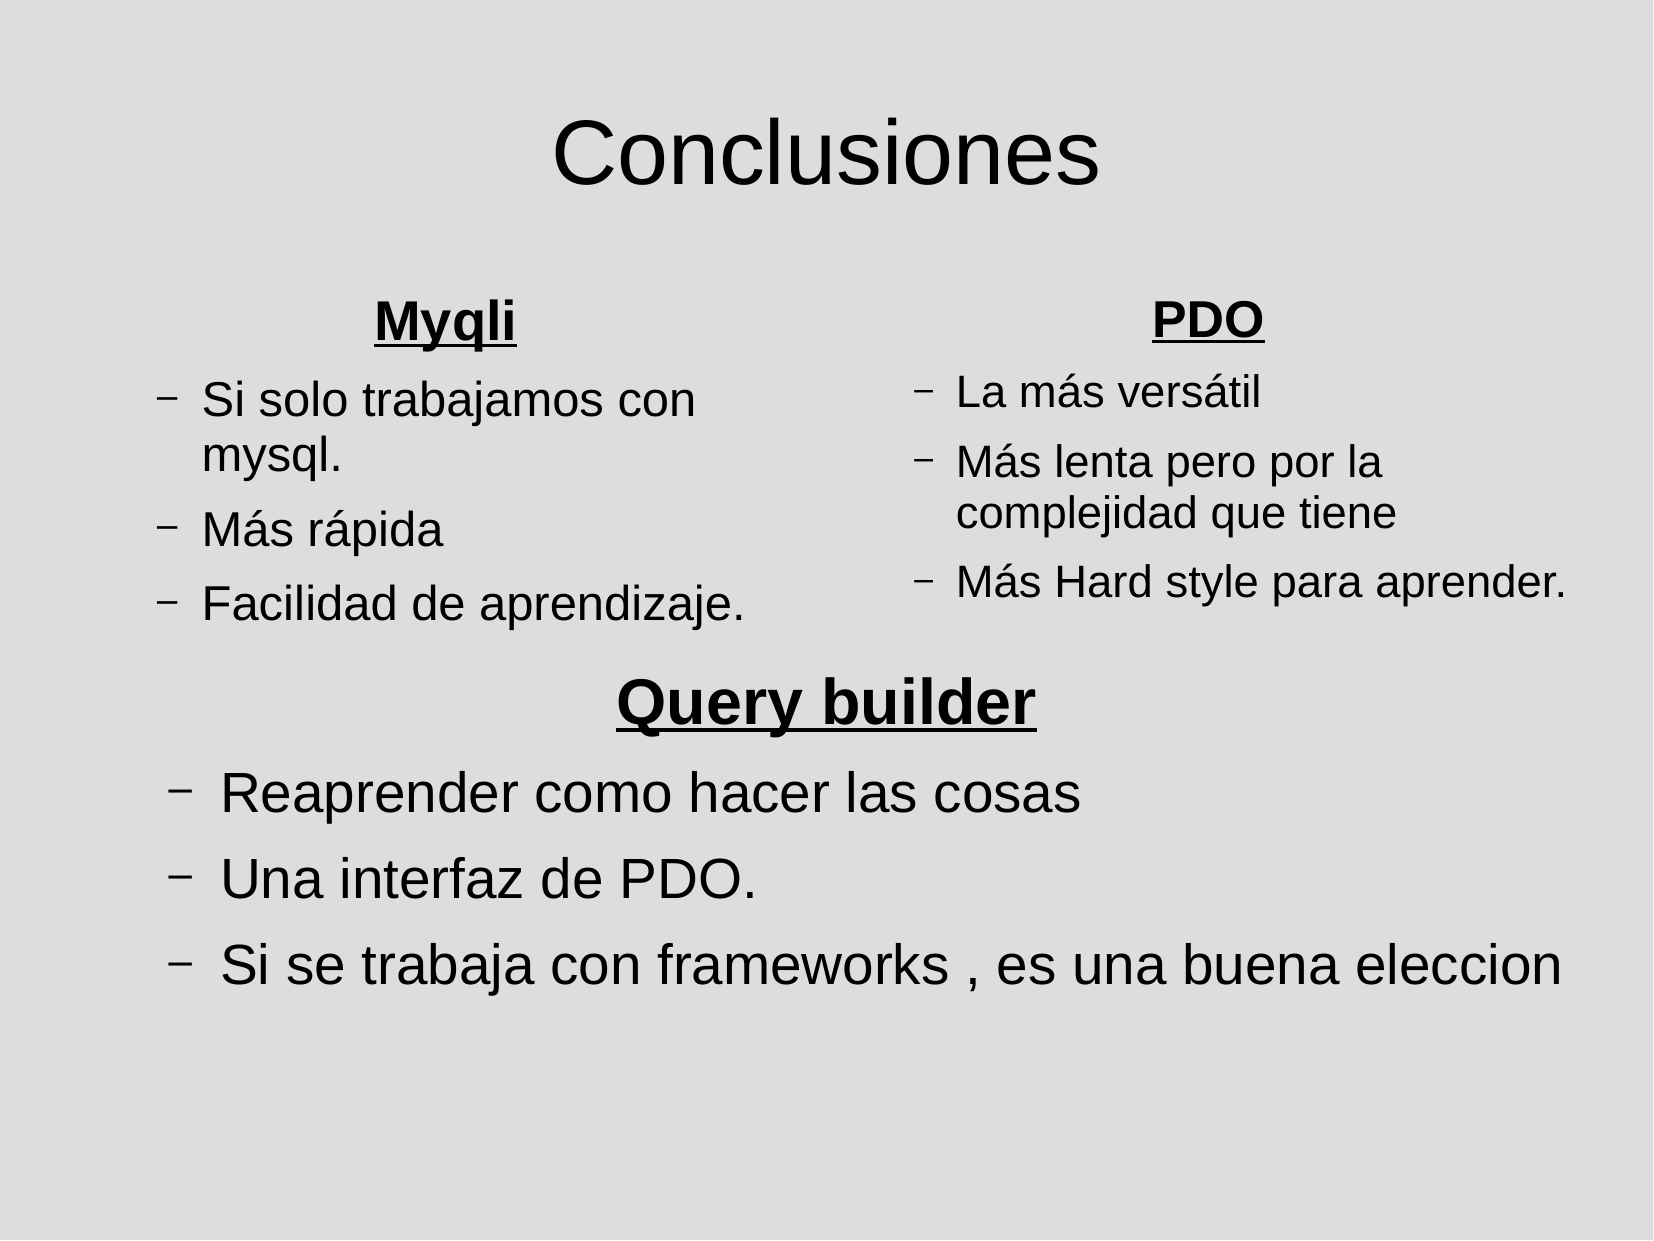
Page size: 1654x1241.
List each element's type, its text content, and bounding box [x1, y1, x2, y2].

list Myqli Si solo trabajamos con mysql. Más rápida Facilidad de aprendizaje. [82, 290, 809, 634]
title Conclusiones [82, 49, 1571, 257]
list PDO La más versátil Más lenta pero por la complejidad que tiene Más Hard style para aprender. [845, 290, 1572, 634]
list Query builder Reaprender como hacer las cosas Una interfaz de PDO. Si se trabaja con frameworks , es una buena eleccion [82, 665, 1571, 1009]
